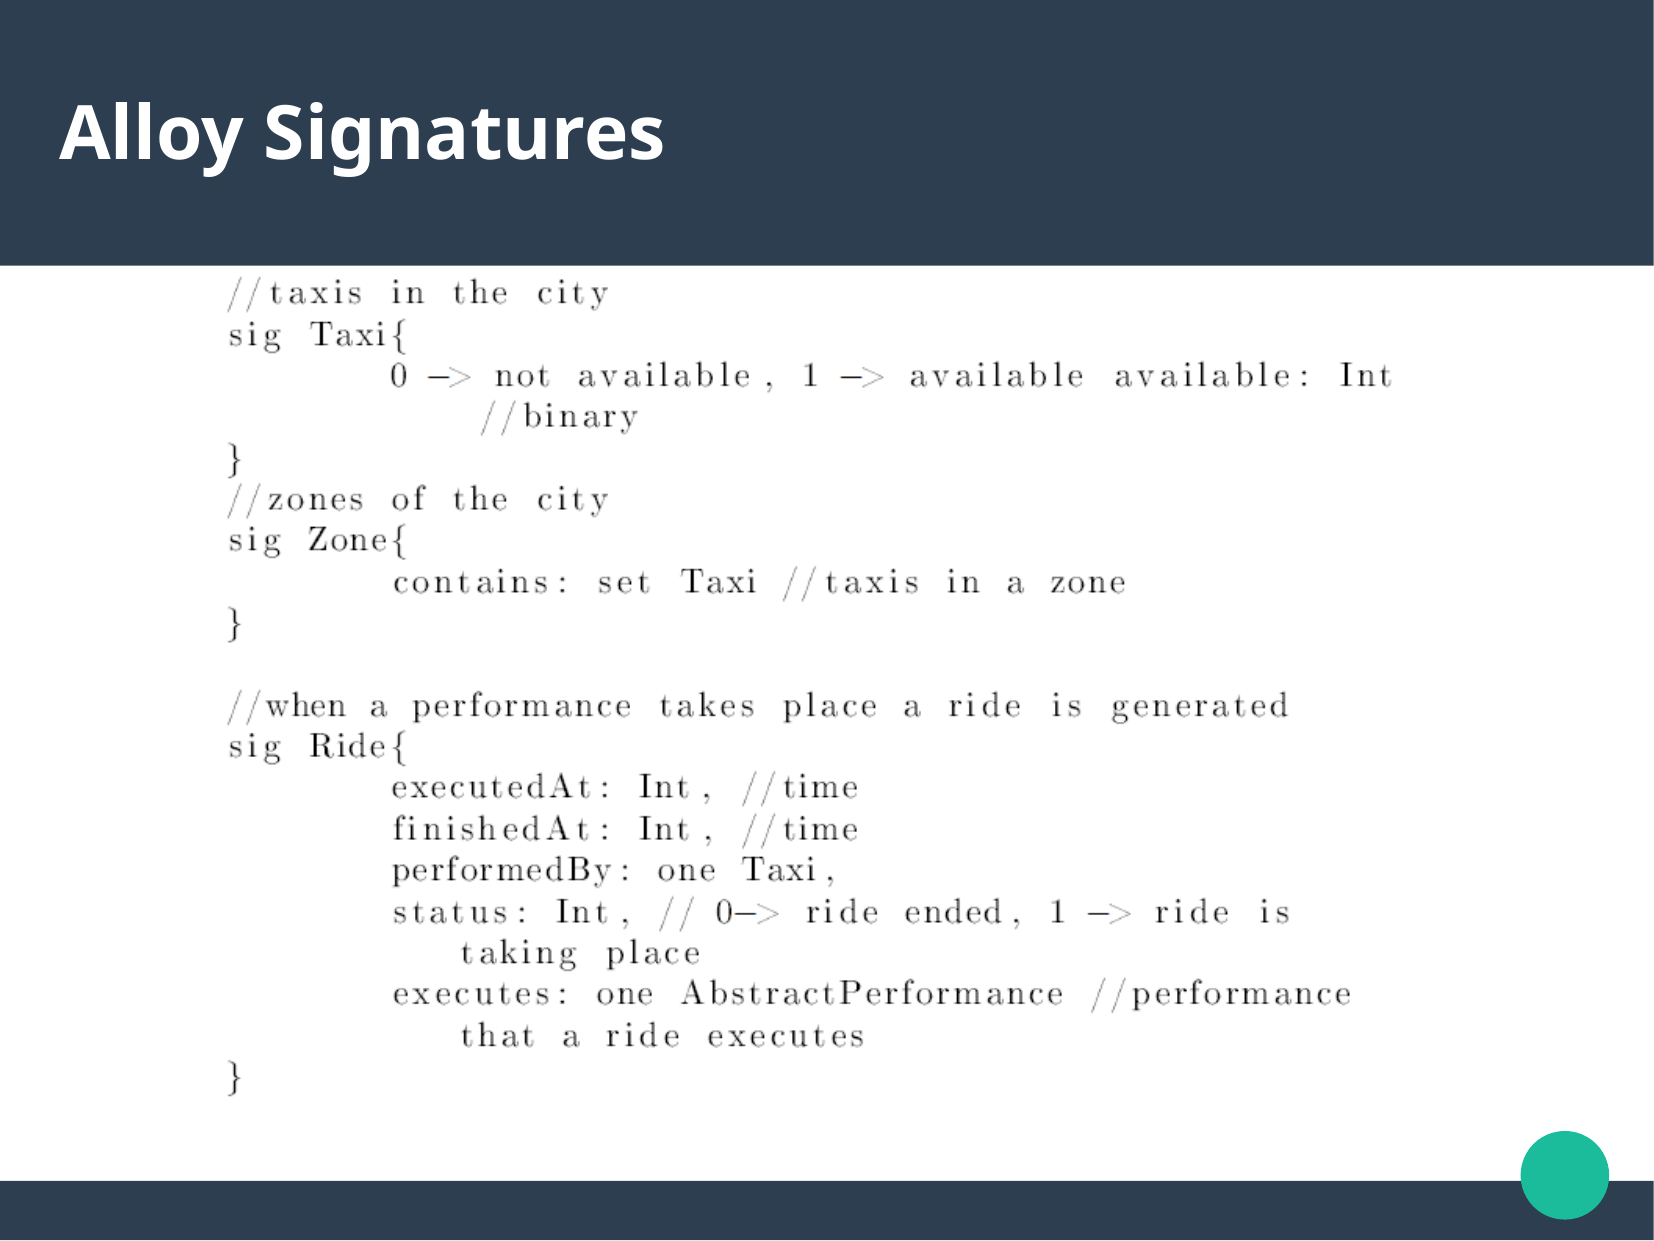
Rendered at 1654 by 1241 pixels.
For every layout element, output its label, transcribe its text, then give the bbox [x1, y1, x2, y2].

title Alloy Signatures [59, 49, 1595, 207]
picture [195, 272, 1478, 1123]
